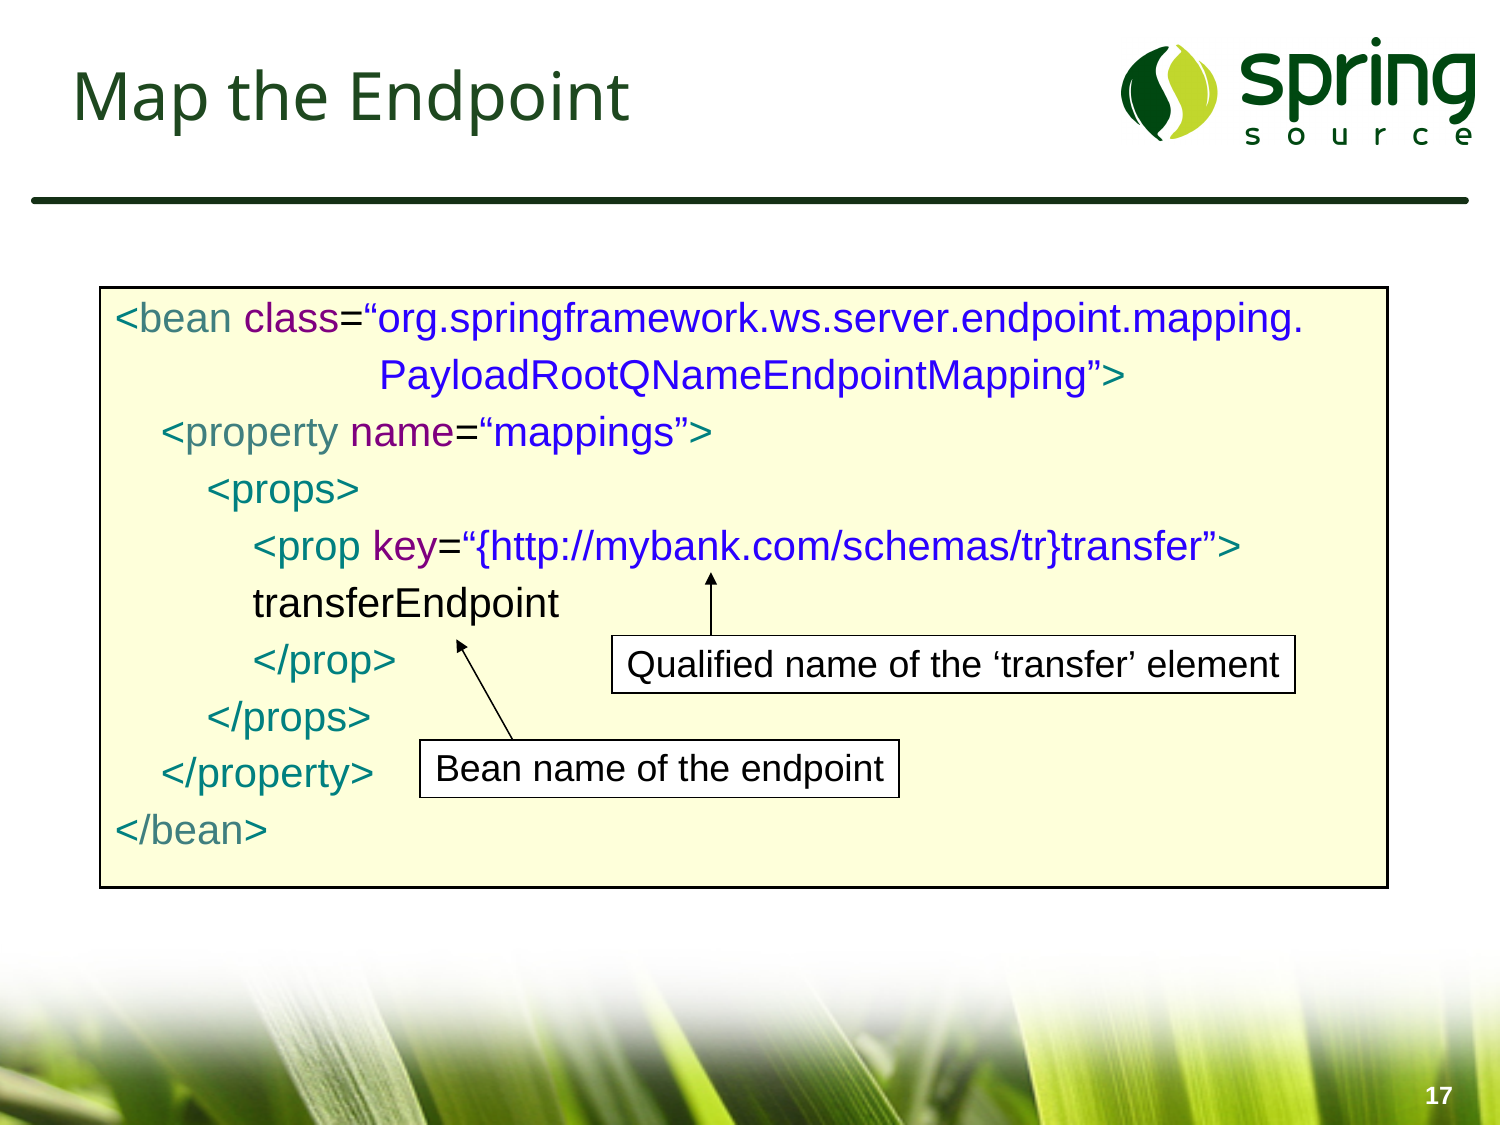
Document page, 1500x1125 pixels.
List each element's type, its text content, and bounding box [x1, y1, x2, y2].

picture [1121, 37, 1475, 145]
title Map the Endpoint [56, 13, 1089, 176]
picture [0, 944, 1500, 1125]
text_box Qualified name of the ‘transfer’ element [611, 635, 1295, 693]
text_box <bean class=“org.springframework.ws.server.endpoint.mapping. PayloadRootQNameEndpointMapping”> <property name=“mappings”> <props> <prop key=“{http://mybank.com/schemas/tr}transfer”> transferEndpoint </prop> </props> </property> </bean> [99, 287, 1388, 888]
text_box Bean name of the endpoint [420, 740, 900, 798]
